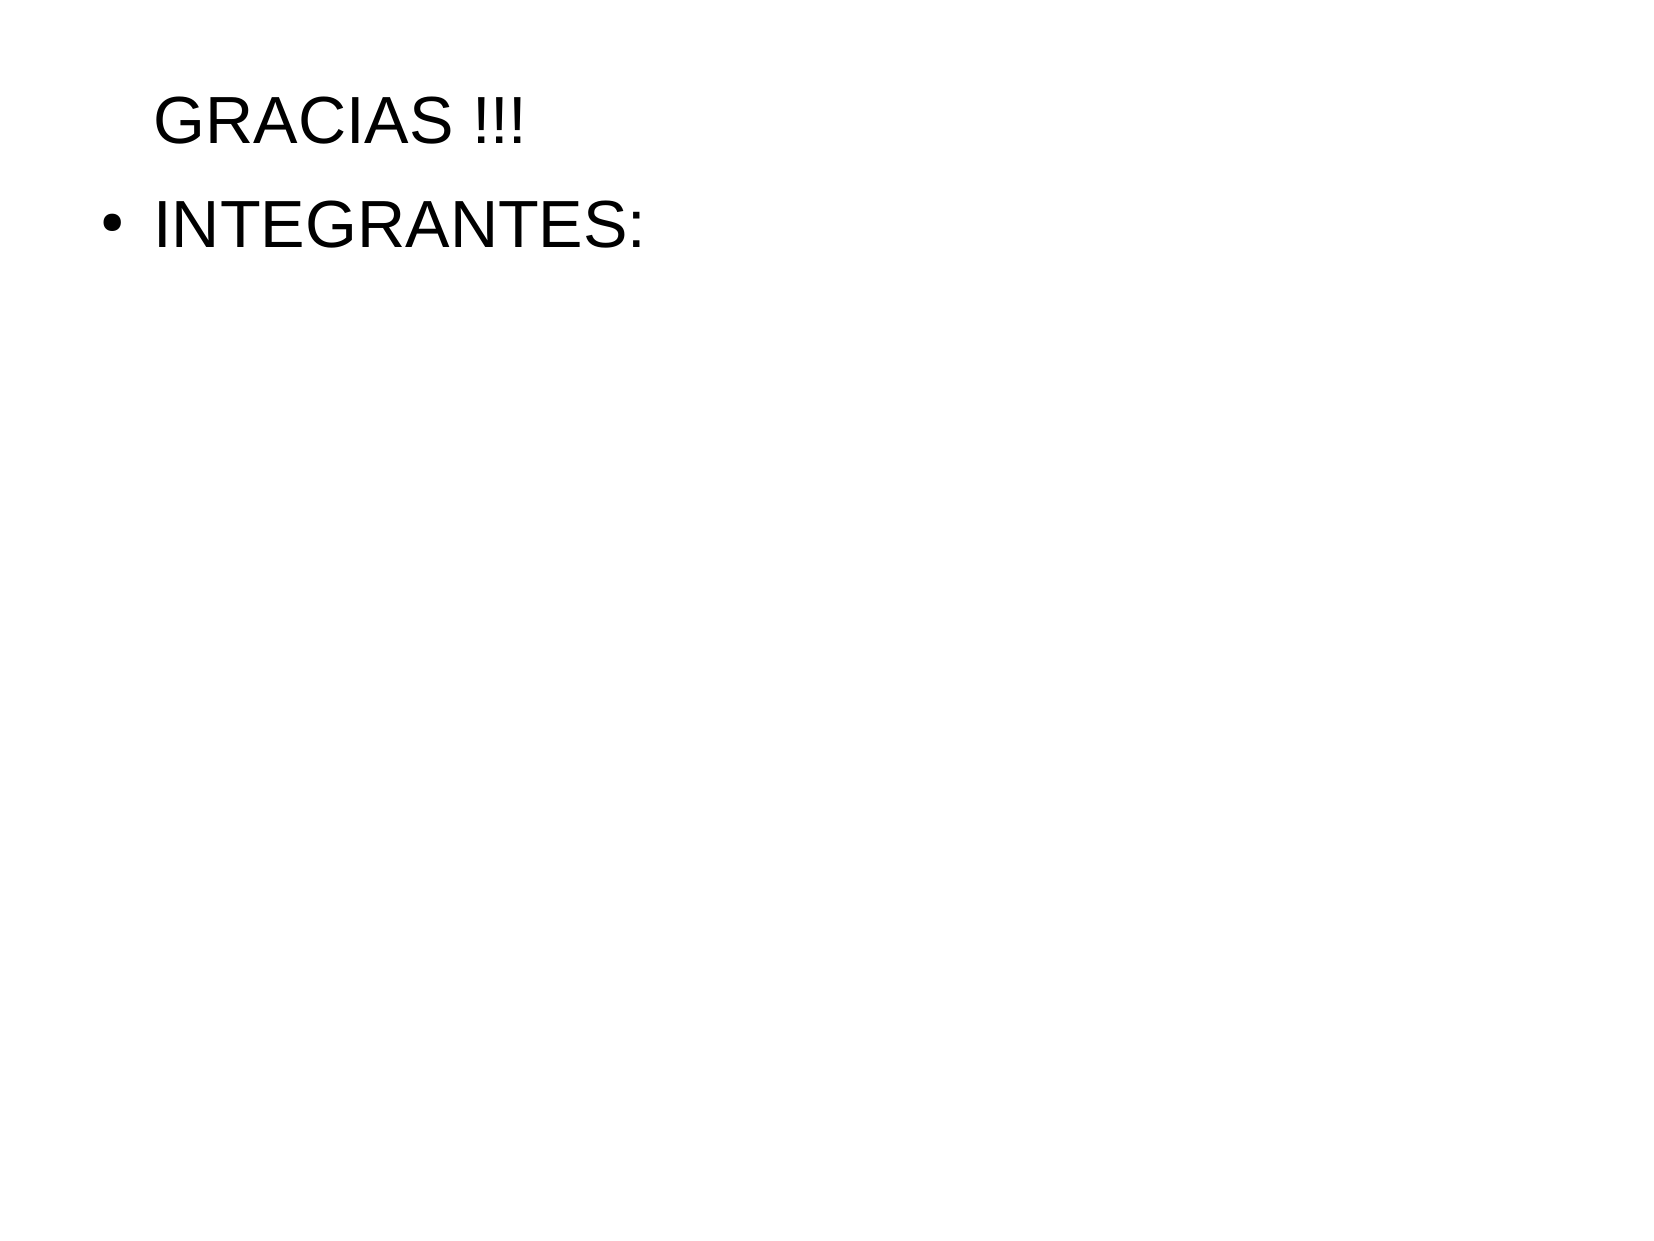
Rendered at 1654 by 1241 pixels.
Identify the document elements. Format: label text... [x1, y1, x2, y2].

list GRACIAS !!! INTEGRANTES: [82, 82, 1571, 1170]
